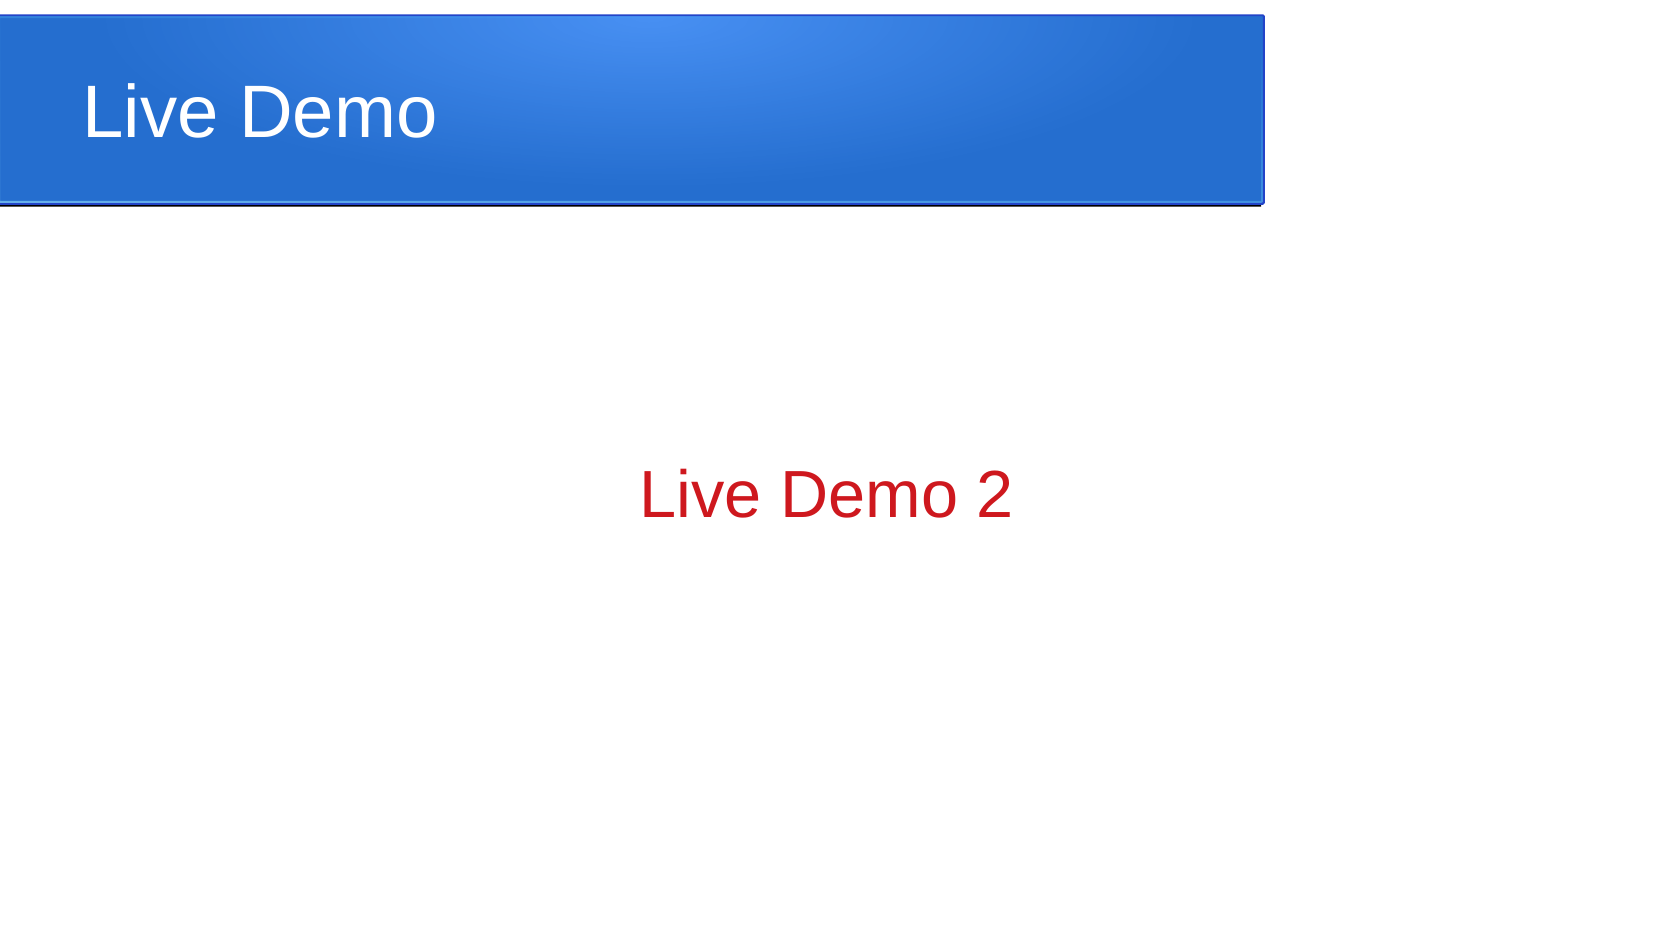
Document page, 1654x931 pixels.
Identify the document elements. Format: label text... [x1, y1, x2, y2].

title Live Demo [82, 35, 1235, 189]
subtitle Live Demo 2 [82, 224, 1571, 764]
